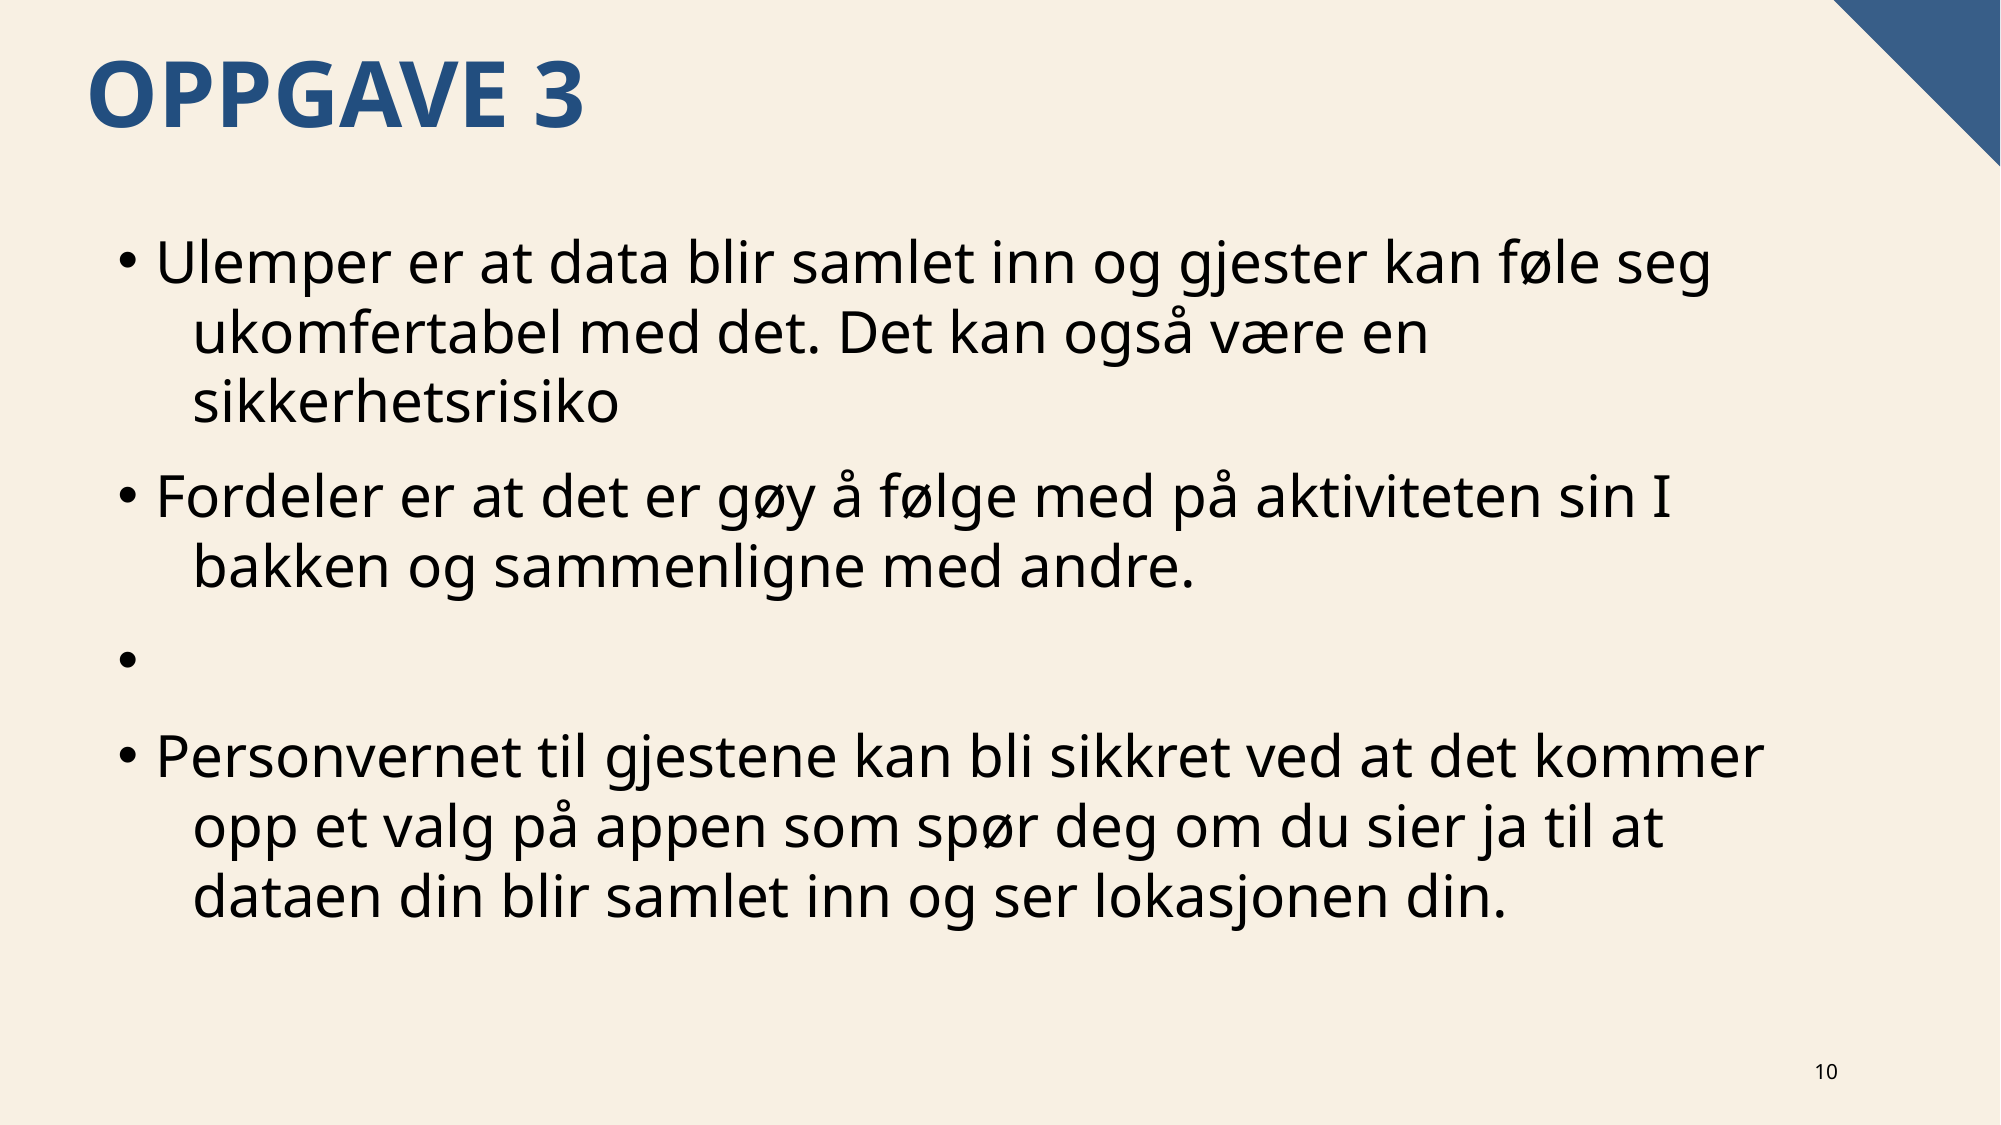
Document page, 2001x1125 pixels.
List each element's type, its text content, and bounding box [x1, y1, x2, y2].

text_box Ulemper er at data blir samlet inn og gjester kan føle seg ukomfertabel med det. Det kan også være en sikkerhetsrisiko Fordeler er at det er gøy å følge med på aktiviteten sin I bakken og sammenligne med andre. Personvernet til gjestene kan bli sikkret ved at det kommer opp et valg på appen som spør deg om du sier ja til at dataen din blir samlet inn og ser lokasjonen din. [102, 217, 1875, 983]
title Oppgave 3 [70, 40, 1821, 259]
text_box 3 [1799, 1042, 1875, 1103]
